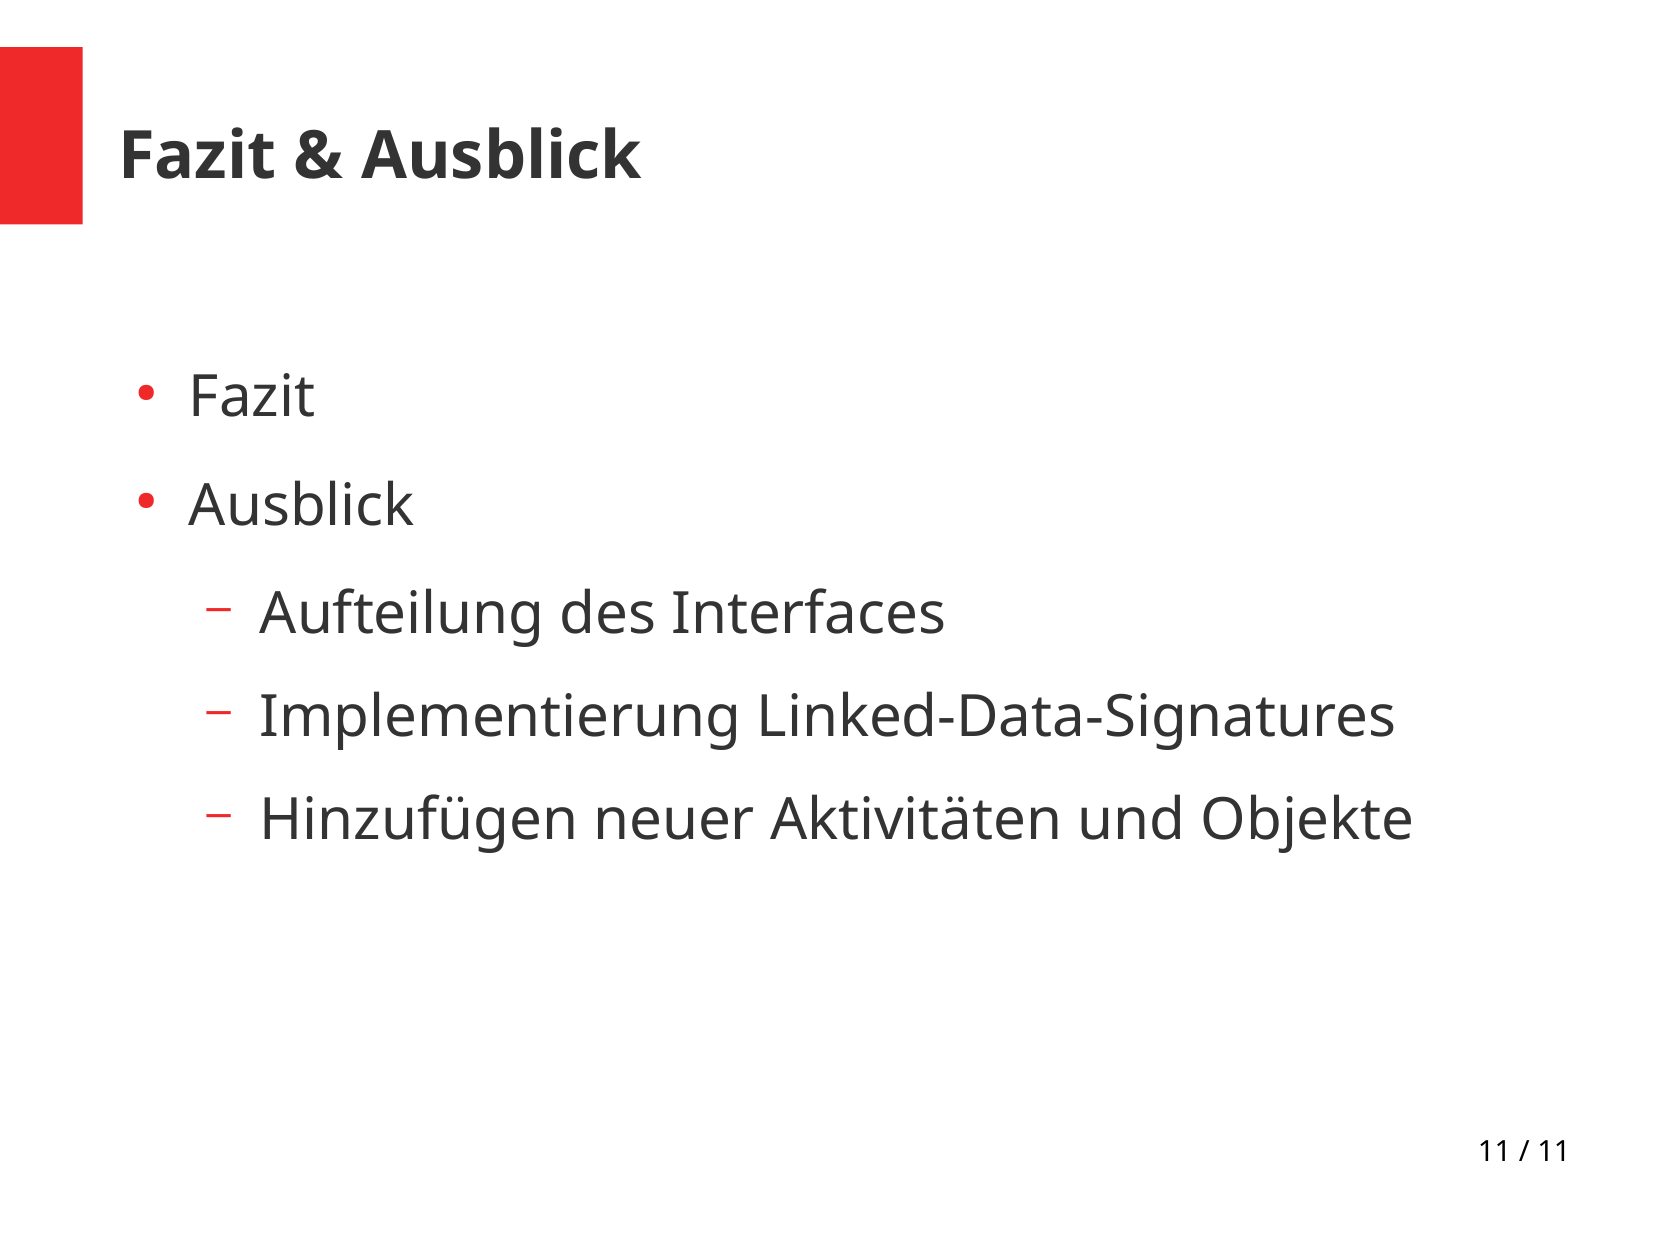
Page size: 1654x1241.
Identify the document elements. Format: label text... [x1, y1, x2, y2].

title Fazit & Ausblick [118, 49, 1571, 257]
list Fazit Ausblick Aufteilung des Interfaces Implementierung Linked-Data-Signatures Hinzufügen neuer Aktivitäten und Objekte [118, 354, 1536, 1074]
